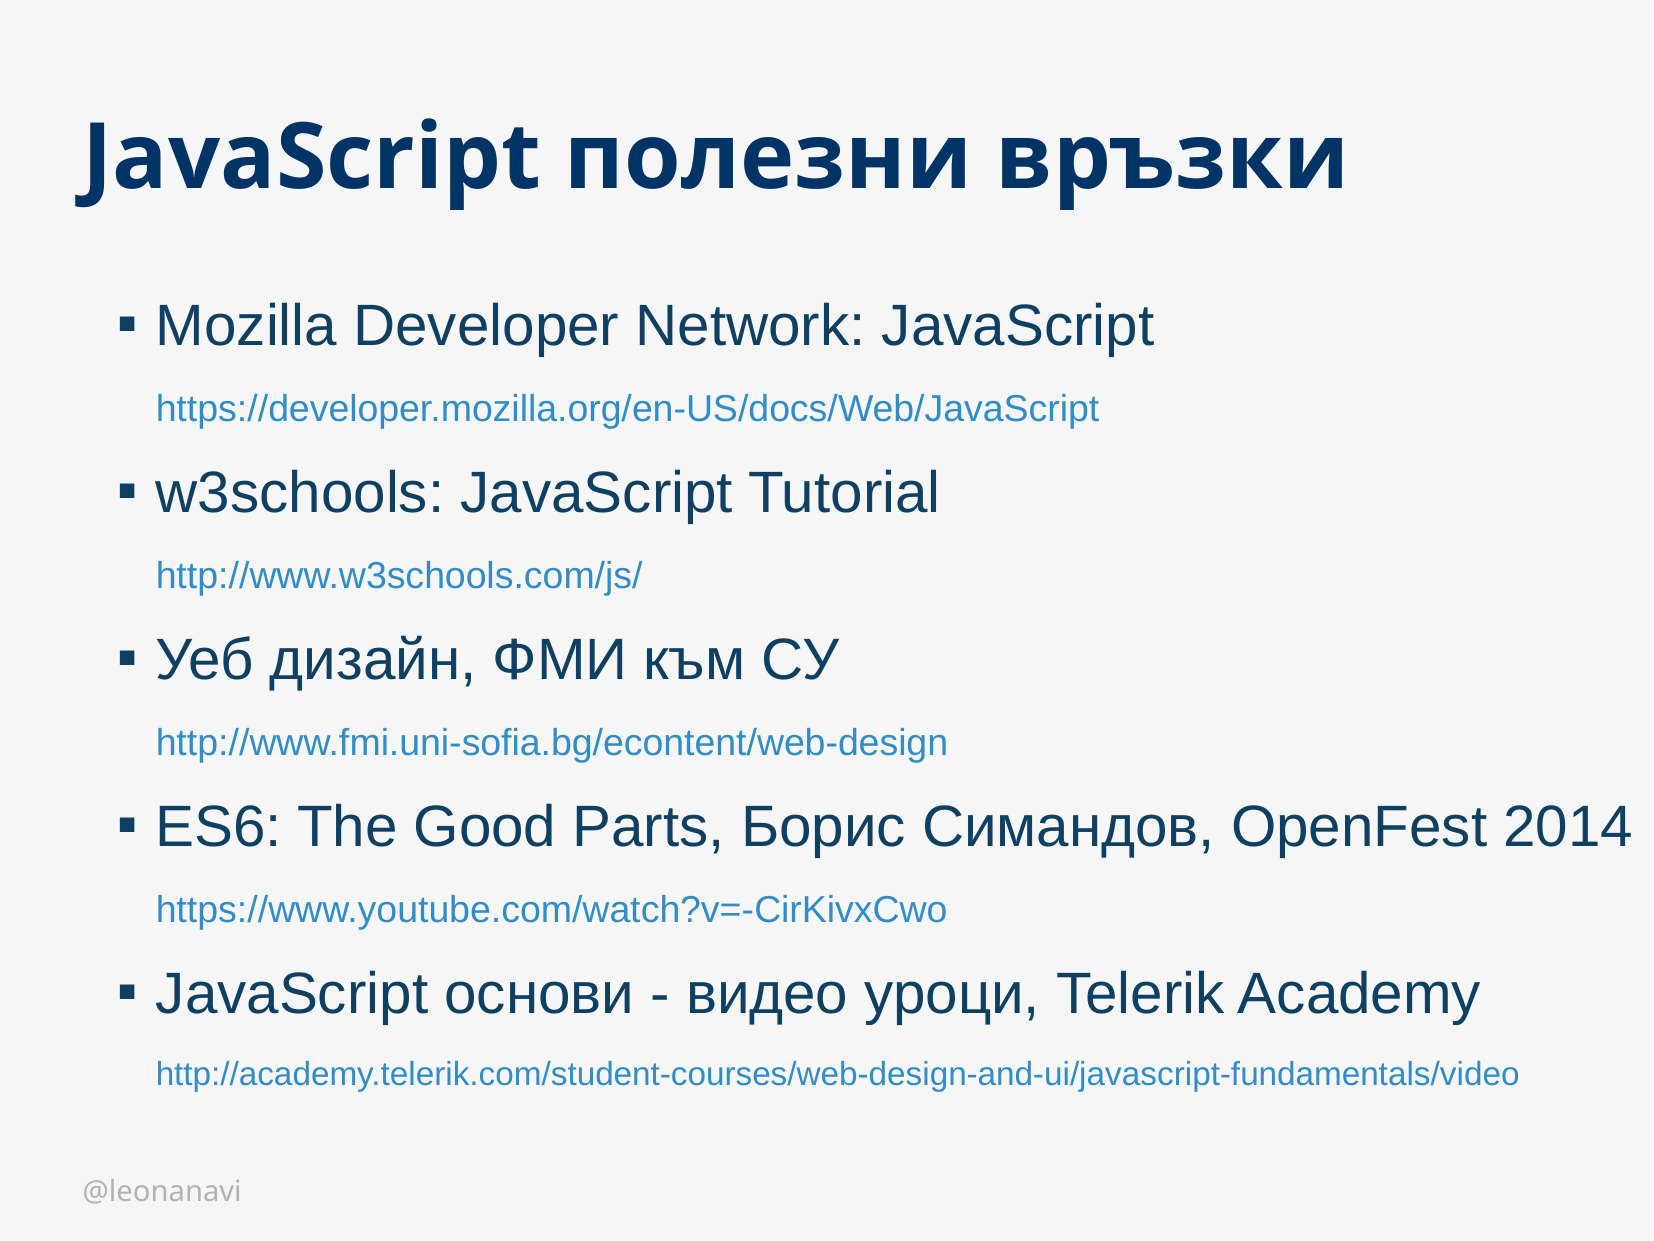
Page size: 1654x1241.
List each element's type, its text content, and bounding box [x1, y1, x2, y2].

text_box Mozilla Developer Network: JavaScript https://developer.mozilla.org/en-US/docs/Web/JavaScript w3schools: JavaScript Tutorial http://www.w3schools.com/js/ Уеб дизайн, ФМИ към СУ http://www.fmi.uni-sofia.bg/econtent/web-design ES6: The Good Parts, Борис Симандов, OpenFest 2014 https://www.youtube.com/watch?v=-CirKivxCwo JavaScript основи - видео уроци, Telerik Academy http://academy.telerik.com/student-courses/web-design-and-ui/javascript-fundamentals/video [105, 285, 1651, 1241]
title JavaScript полезни връзки [82, 49, 1571, 257]
